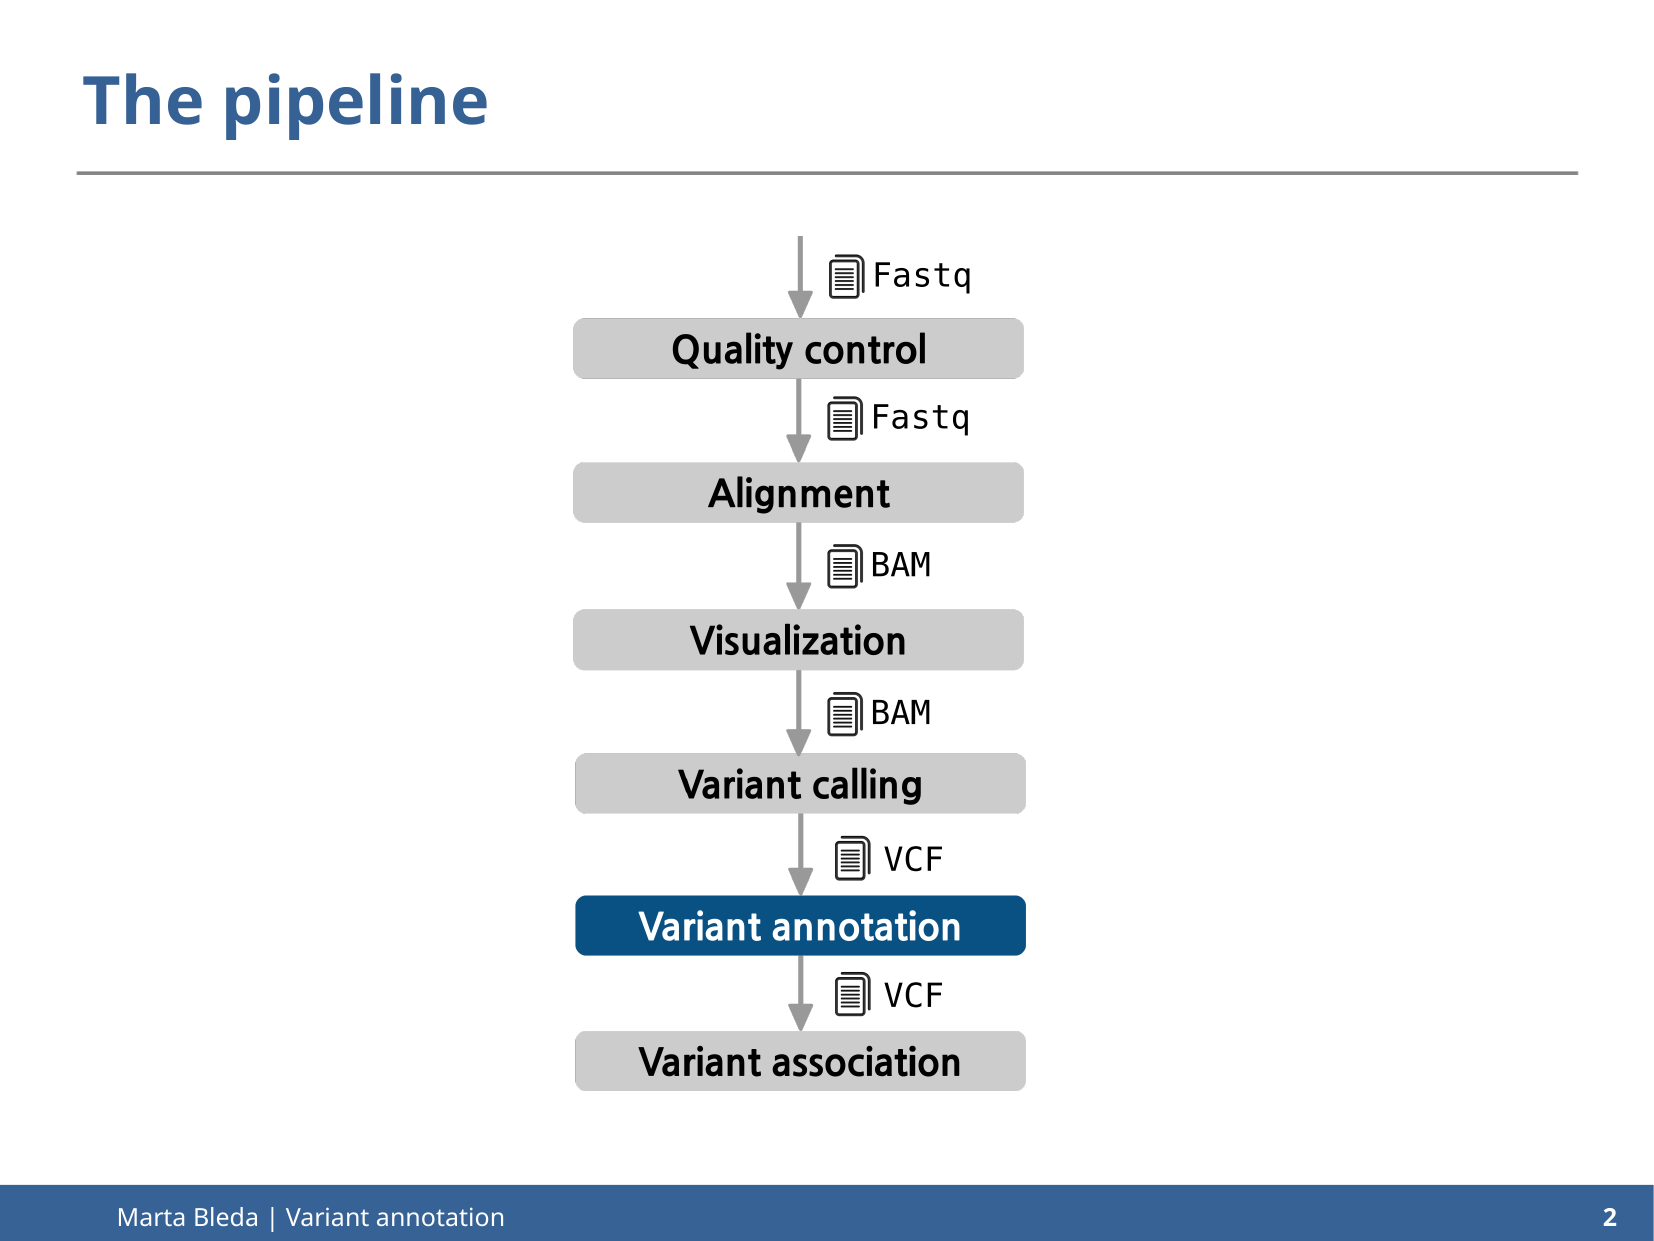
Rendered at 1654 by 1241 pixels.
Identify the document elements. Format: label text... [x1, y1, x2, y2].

picture [573, 236, 1026, 1091]
picture [74, 170, 1580, 175]
title The pipeline [82, 49, 1571, 148]
